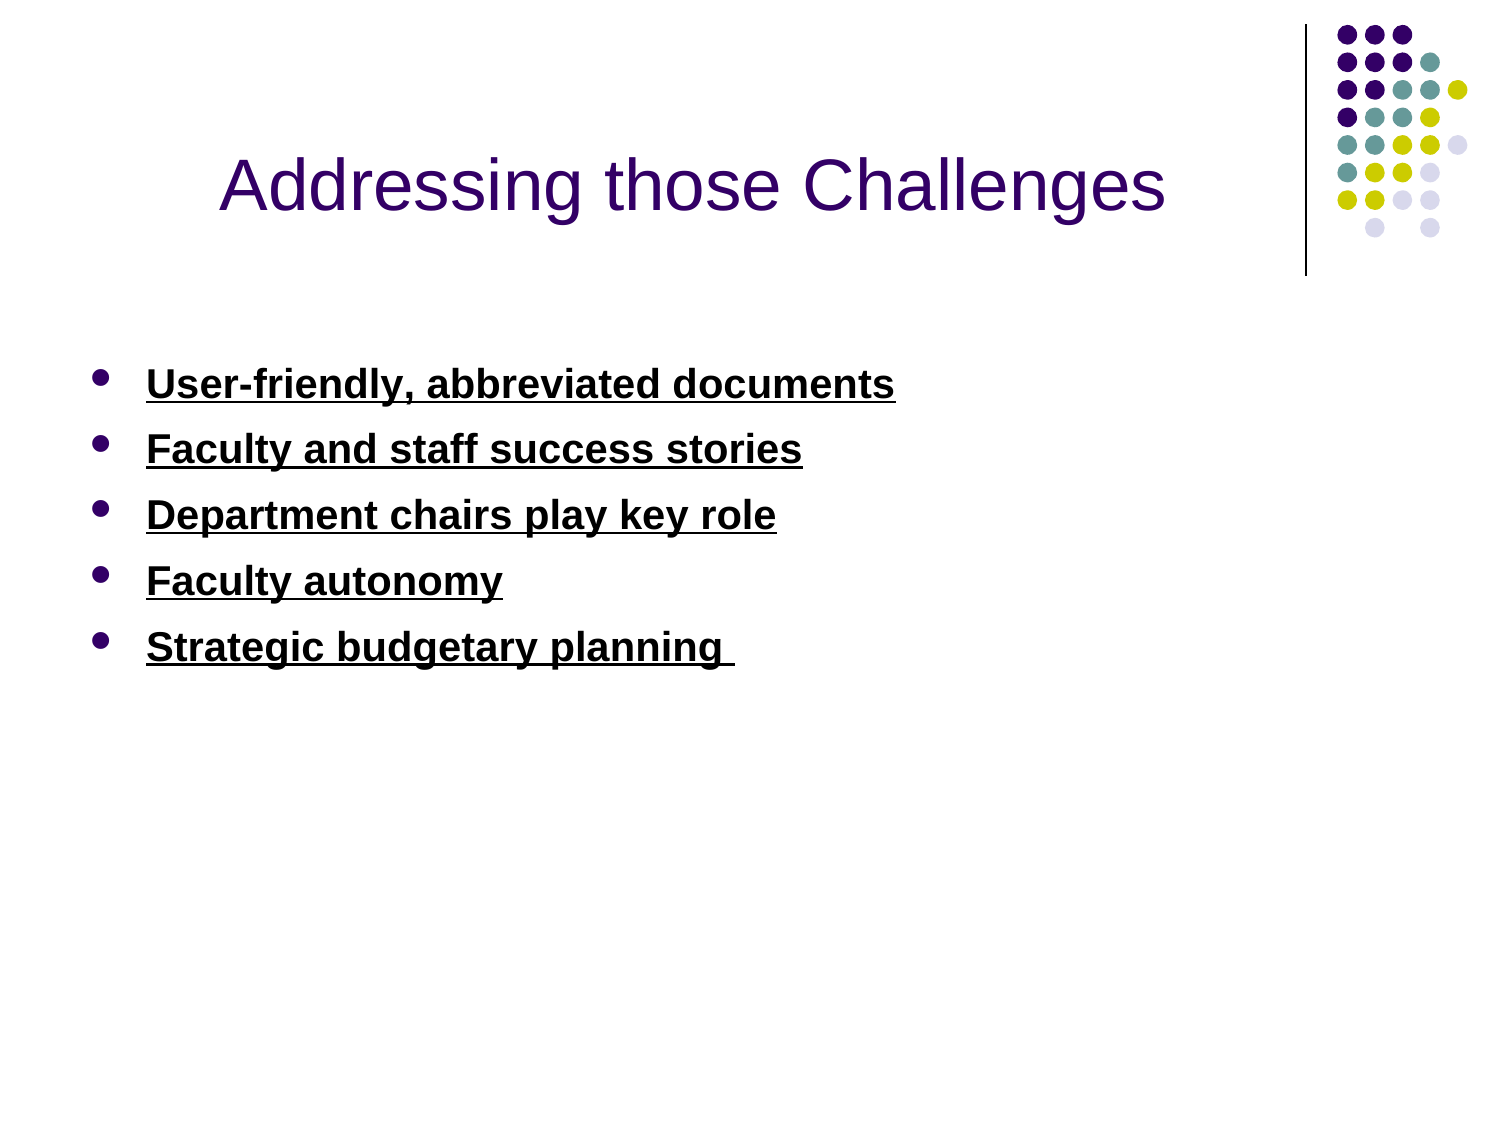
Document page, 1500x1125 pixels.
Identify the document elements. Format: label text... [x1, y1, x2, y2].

title Addressing those Challenges [74, 20, 1313, 233]
list User-friendly, abbreviated documents Faculty and staff success stories Department chairs play key role Faculty autonomy Strategic budgetary planning [75, 348, 1426, 1006]
